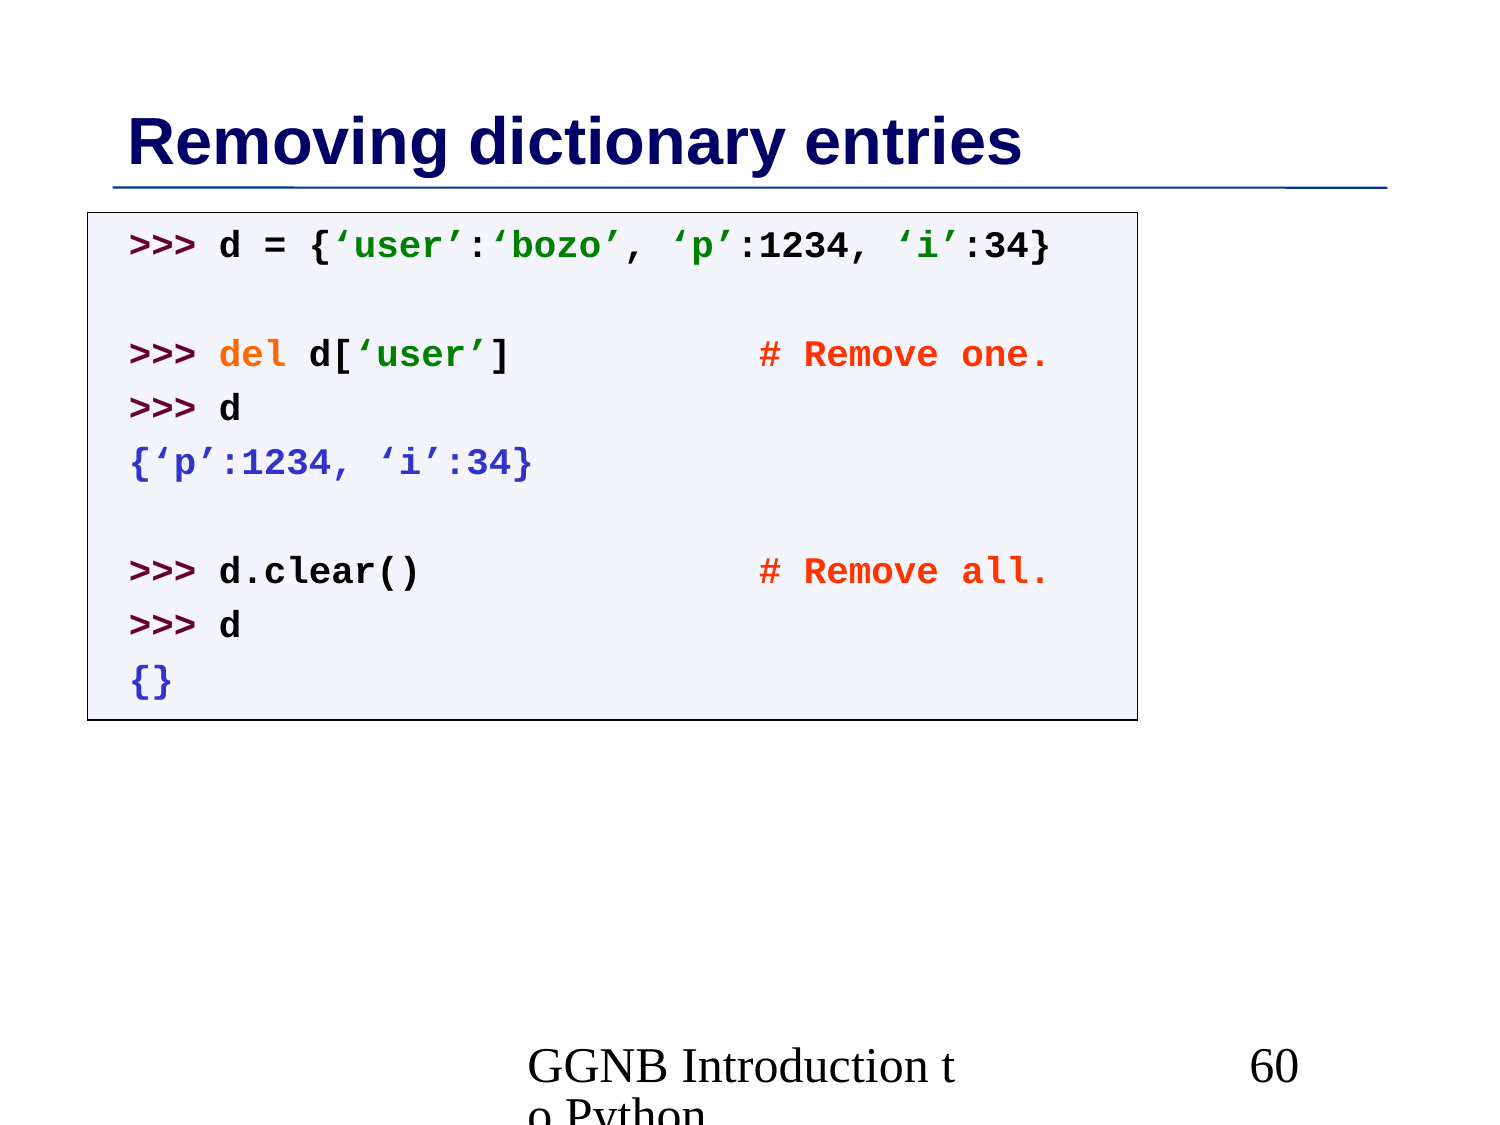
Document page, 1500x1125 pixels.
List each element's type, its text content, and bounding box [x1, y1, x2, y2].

text_box [87, 212, 112, 721]
list >>> d = {‘user’:‘bozo’, ‘p’:1234, ‘i’:34} >>> del d[‘user’] # Remove one. >>> d {‘p’:1234, ‘i’:34} >>> d.clear() # Remove all. >>> d {} [112, 212, 1388, 963]
title Removing dictionary entries [112, 89, 1388, 185]
